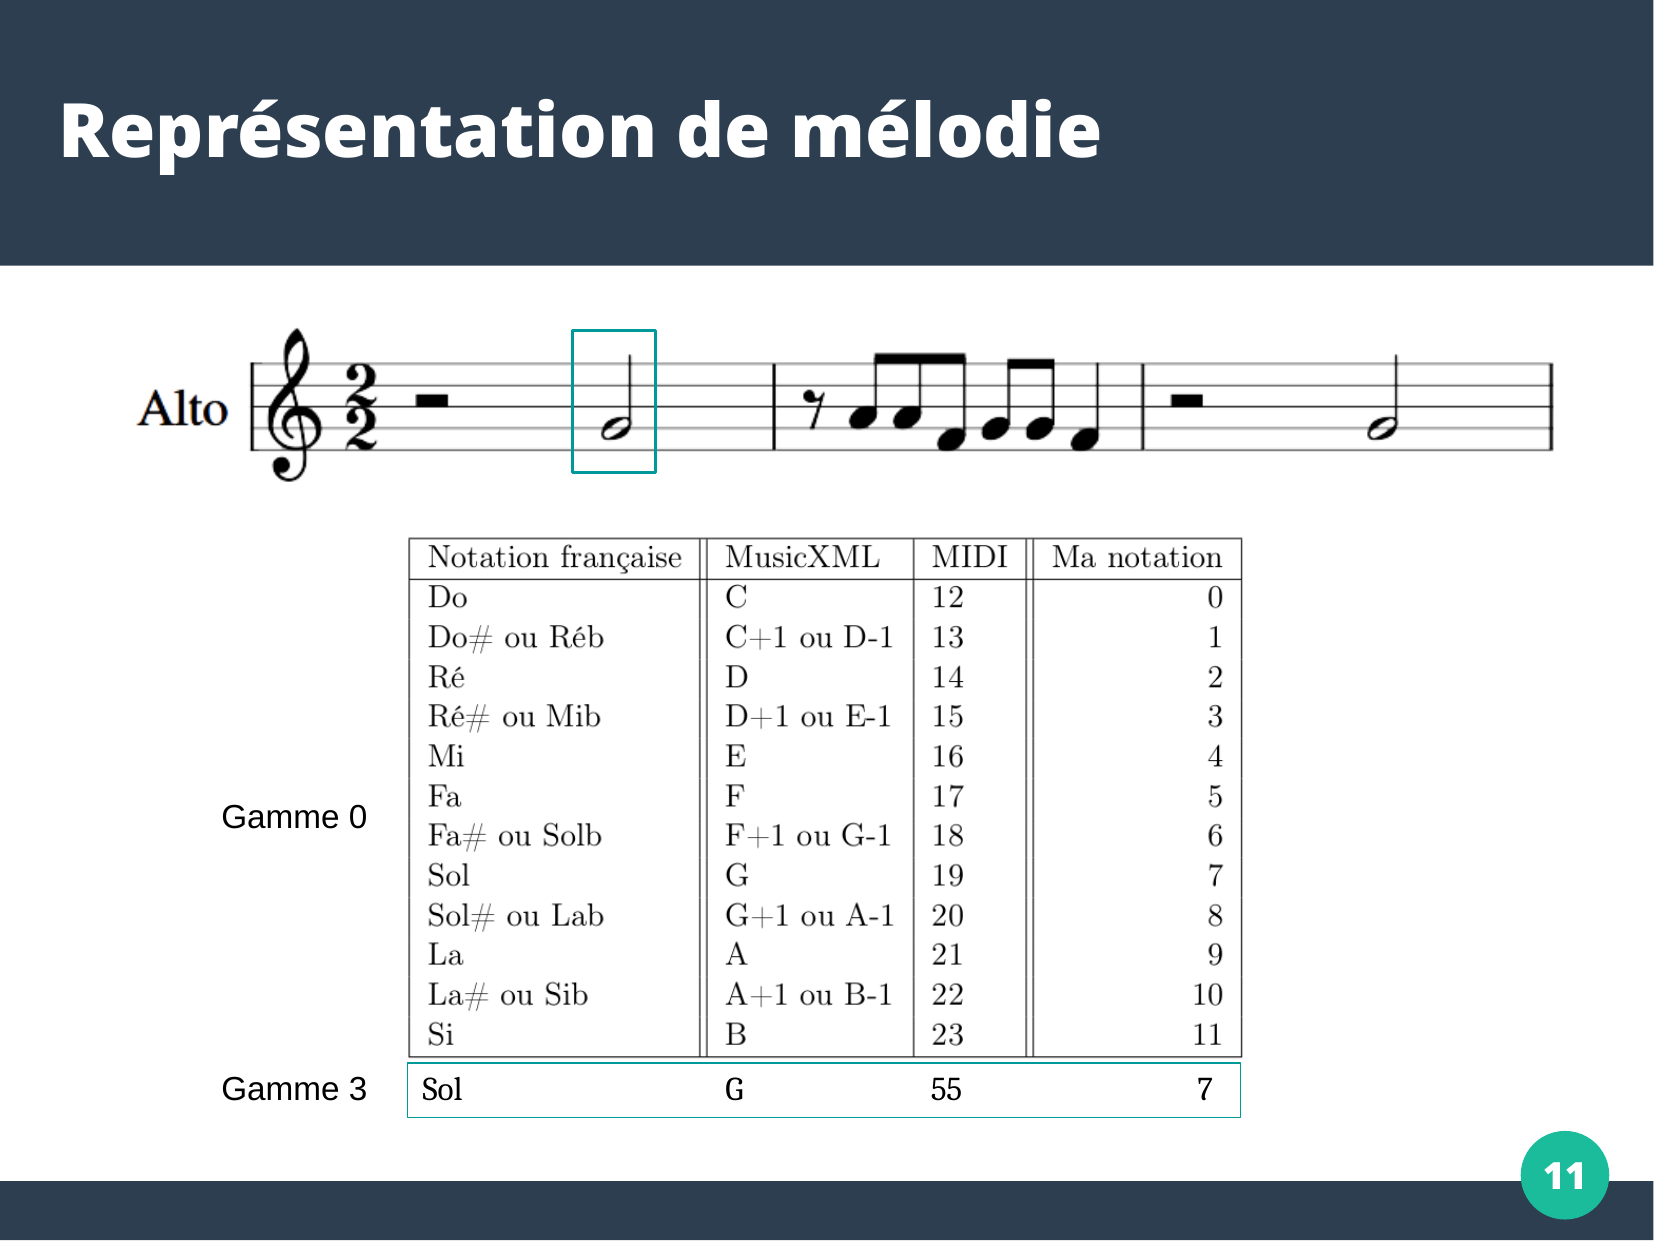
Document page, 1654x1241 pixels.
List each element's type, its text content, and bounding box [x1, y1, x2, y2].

text_box Gamme 3 [206, 1062, 383, 1115]
text_box Gamme 0 [206, 791, 383, 844]
title Représentation de mélodie [59, 49, 1595, 207]
picture [398, 525, 1256, 1069]
text_box Sol G 55 7 [407, 1062, 1241, 1118]
picture [88, 295, 1565, 519]
